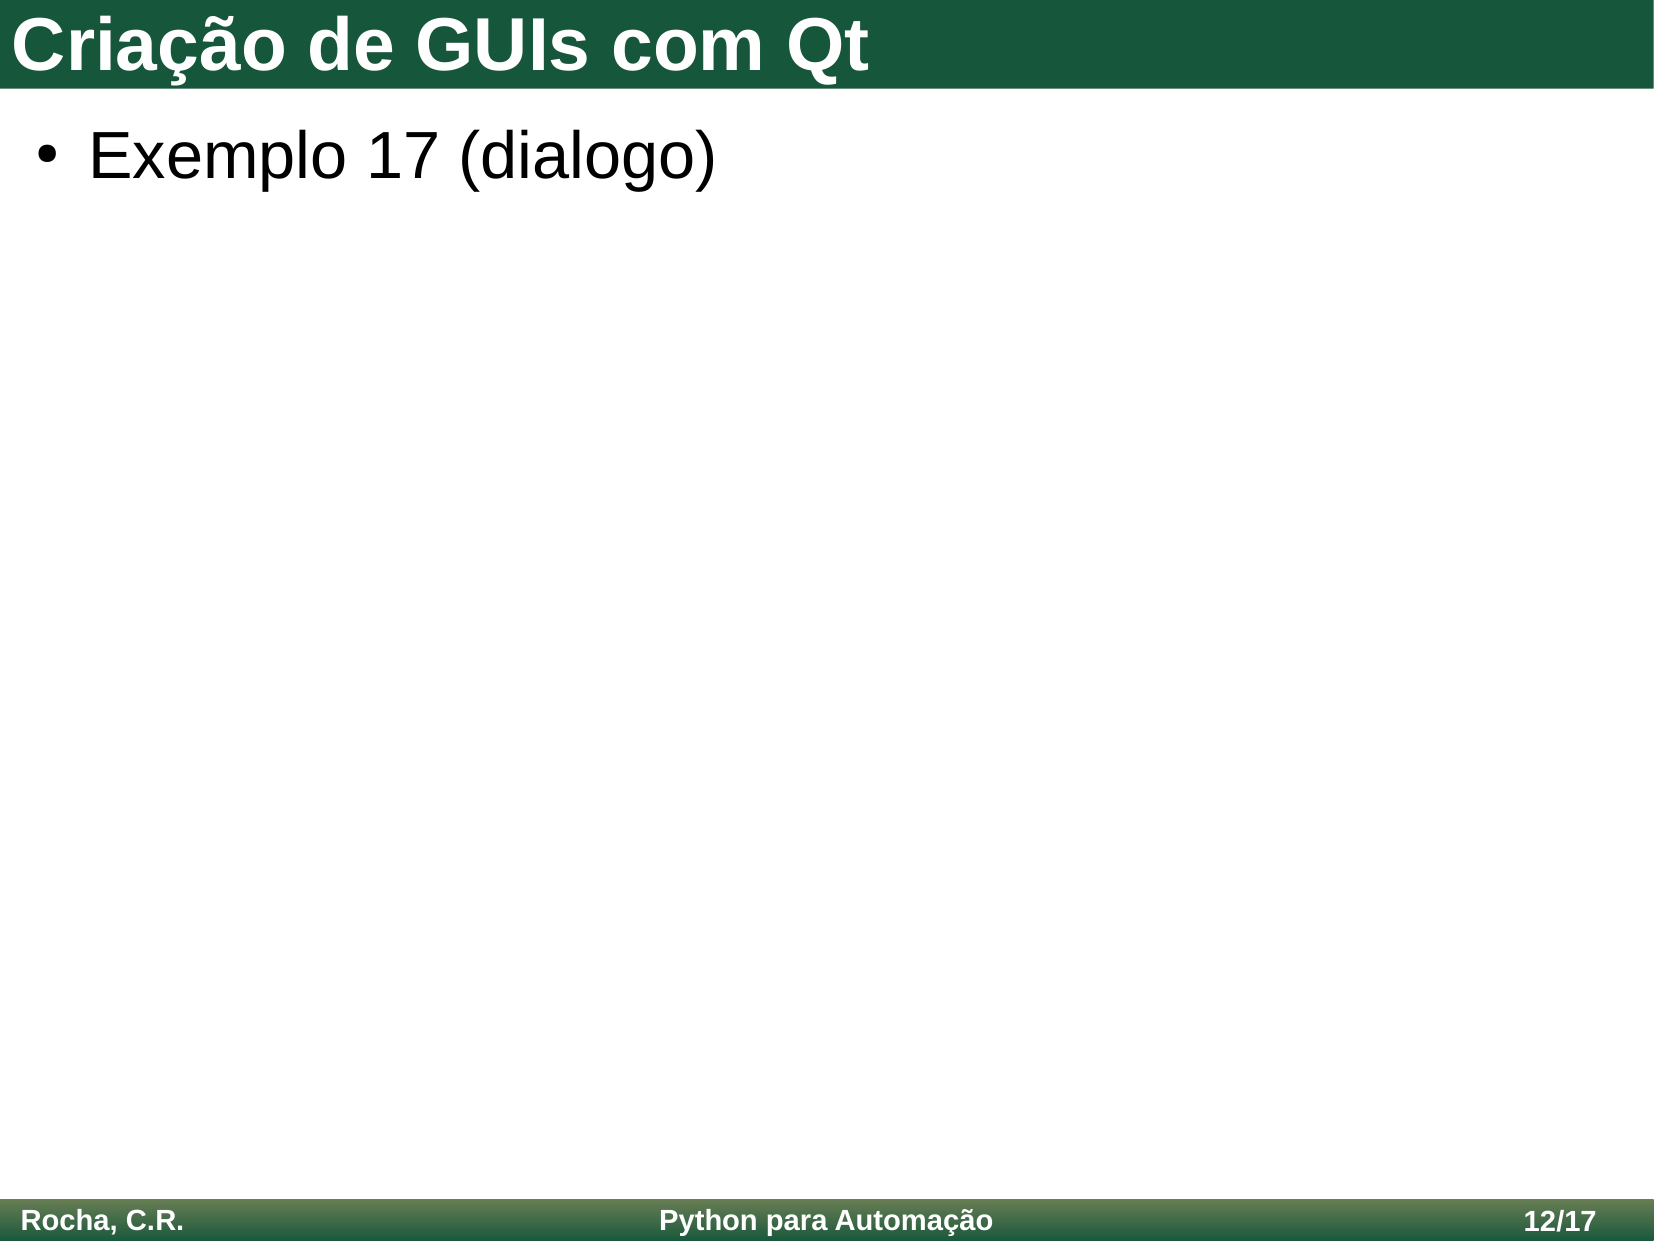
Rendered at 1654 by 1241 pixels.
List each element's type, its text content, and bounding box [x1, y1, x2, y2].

list Exemplo 17 (dialogo) [17, 118, 1625, 838]
title Criação de GUIs com Qt [11, 0, 1625, 89]
